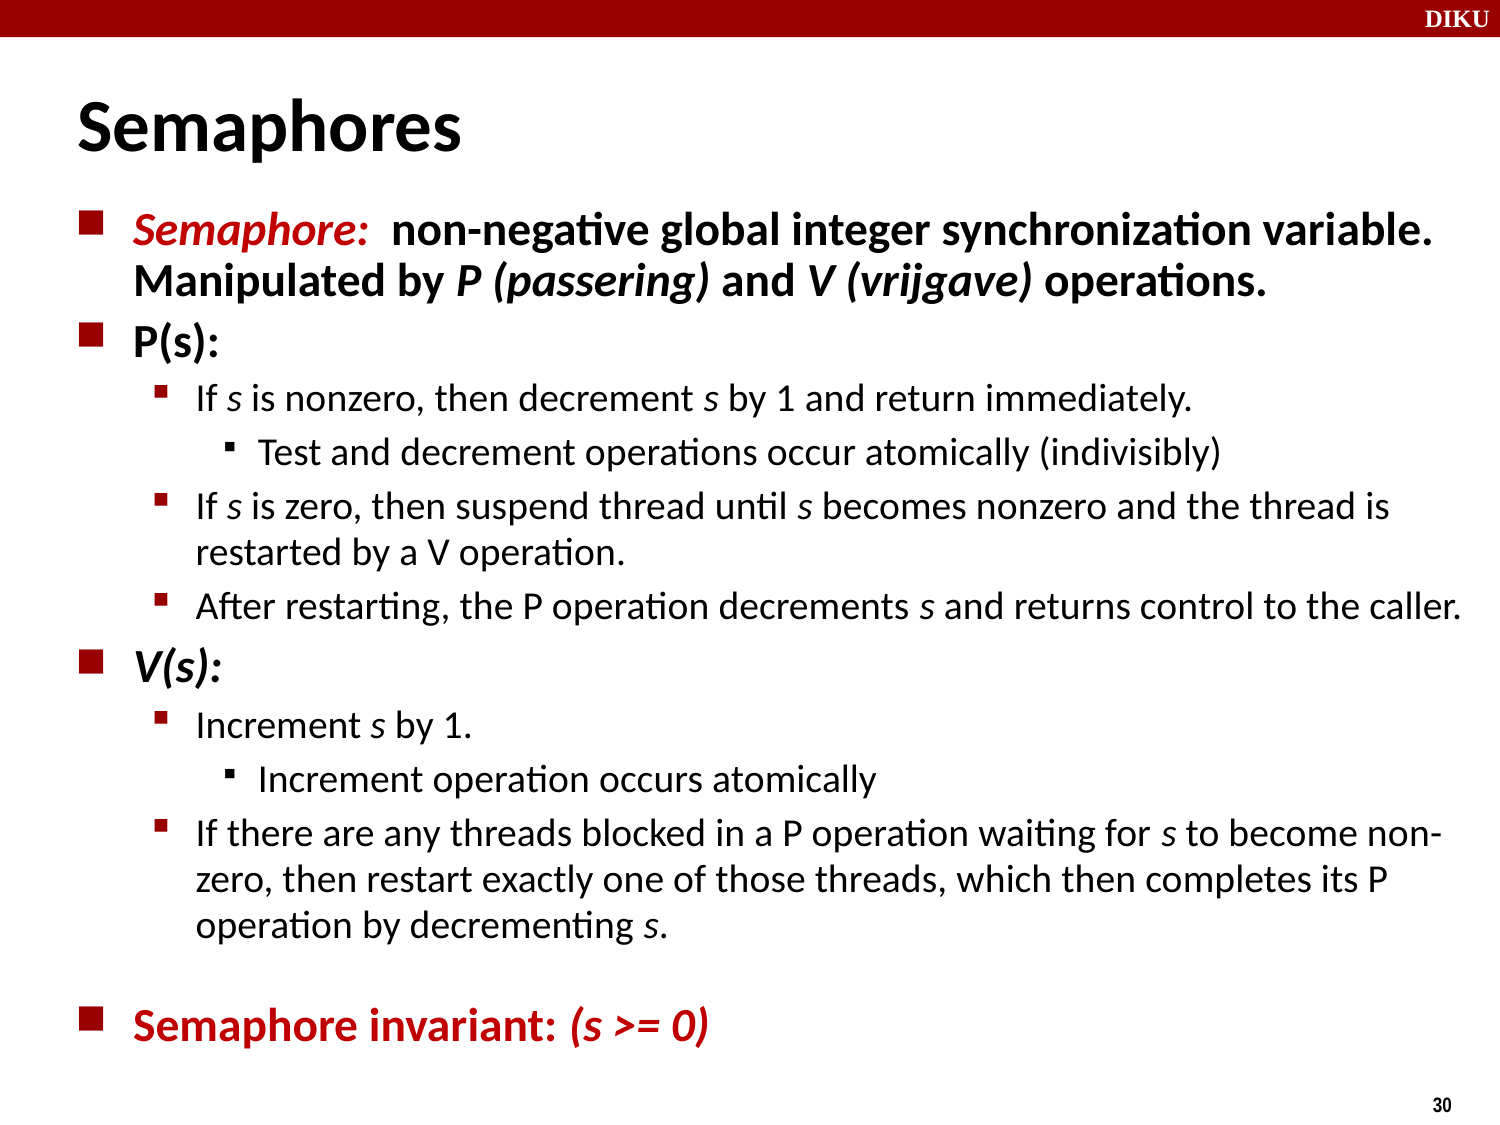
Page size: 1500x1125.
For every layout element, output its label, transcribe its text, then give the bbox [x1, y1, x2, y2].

text_box Semaphores [62, 75, 1336, 169]
text_box Semaphore: non-negative global integer synchronization variable. Manipulated by P (passering) and V (vrijgave) operations. P(s): If s is nonzero, then decrement s by 1 and return immediately. Test and decrement operations occur atomically (indivisibly) If s is zero, then suspend thread until s becomes nonzero and the thread is restarted by a V operation. After restarting, the P operation decrements s and returns control to the caller. V(s): Increment s by 1. Increment operation occurs atomically If there are any threads blocked in a P operation waiting for s to become non-zero, then restart exactly one of those threads, which then completes its P operation by decrementing s. Semaphore invariant: (s >= 0) [65, 196, 1483, 1088]
